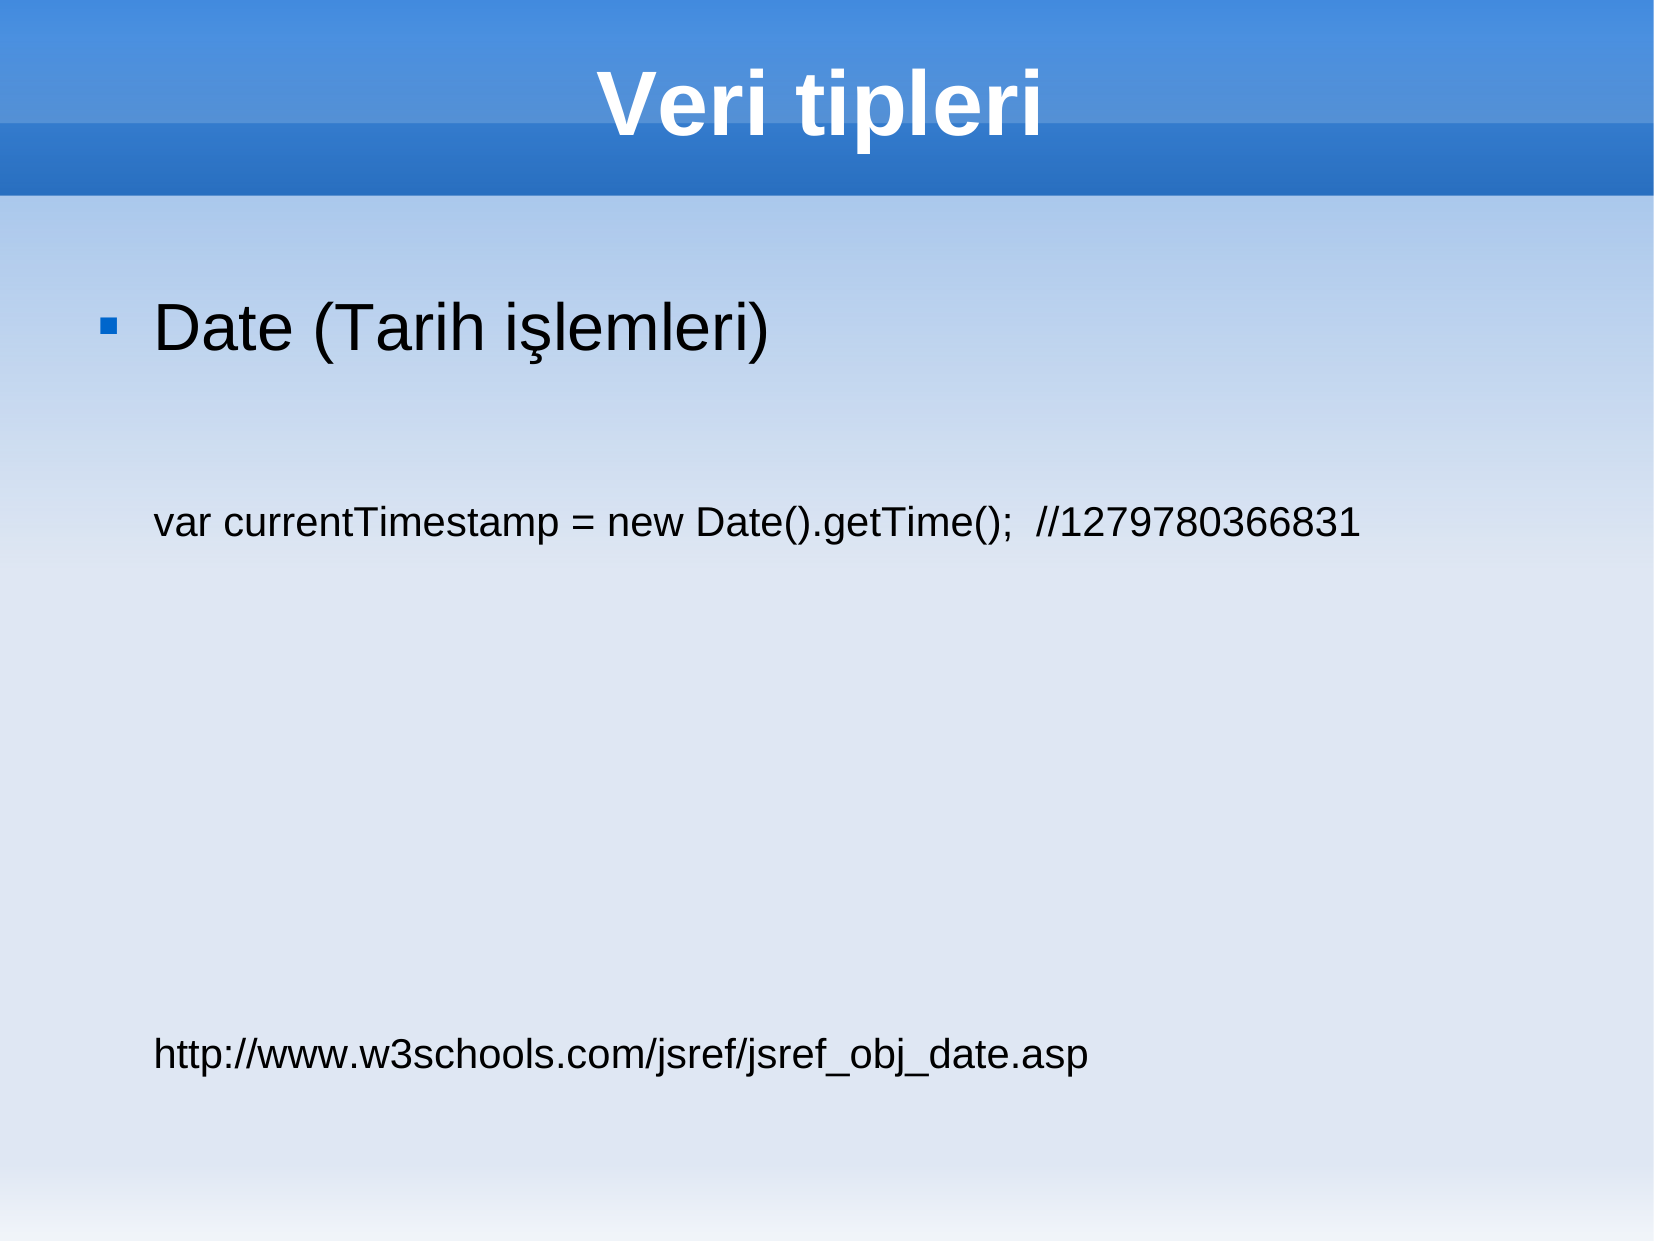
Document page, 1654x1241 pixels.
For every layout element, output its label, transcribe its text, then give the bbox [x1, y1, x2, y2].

picture [0, 0, 1654, 1241]
title Veri tipleri [76, 7, 1565, 200]
list Date (Tarih işlemleri) var currentTimestamp = new Date().getTime(); //1279780366831 http://www.w3schools.com/jsref/jsref_obj_date.asp [82, 290, 1571, 1094]
